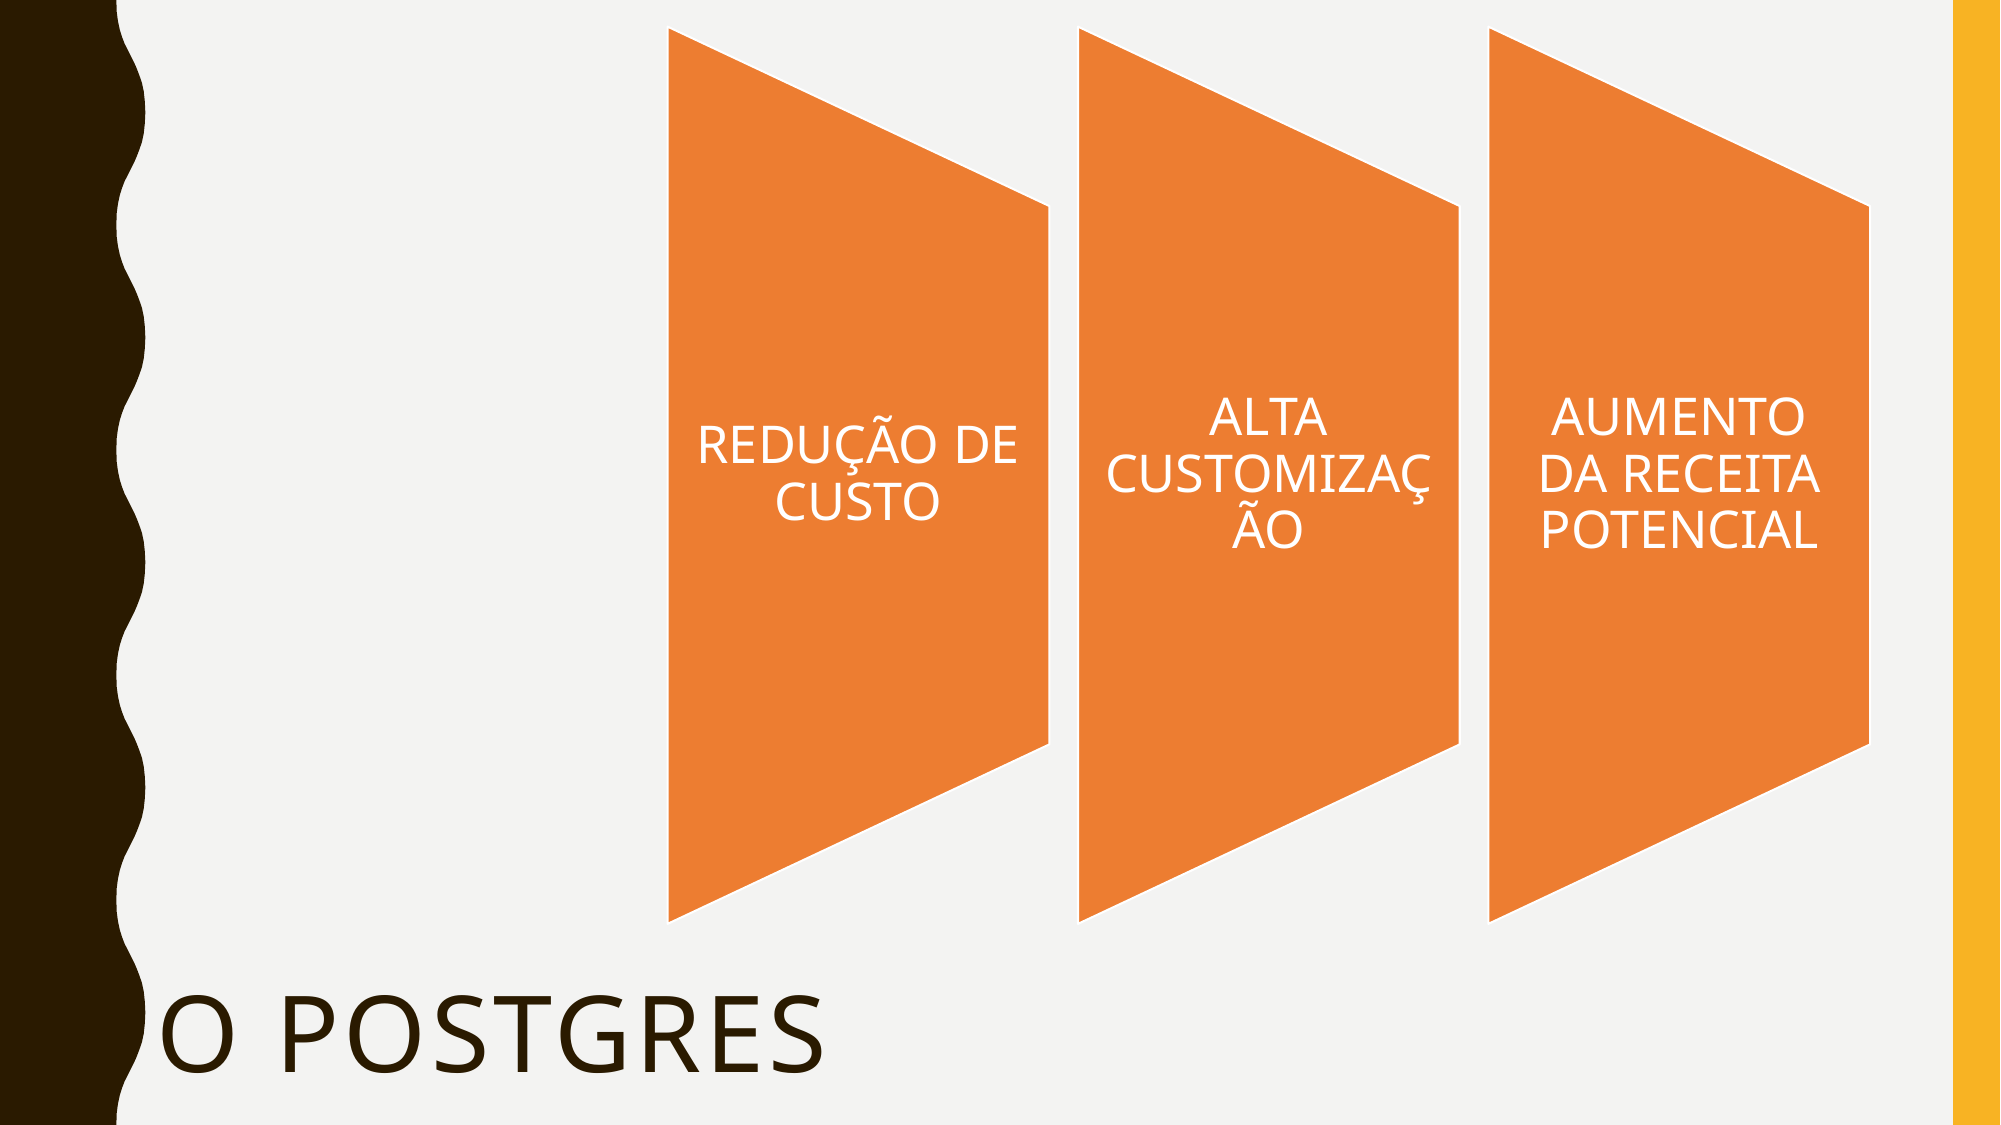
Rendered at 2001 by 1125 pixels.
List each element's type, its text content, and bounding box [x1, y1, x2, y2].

text_box REDUÇÃO DE CUSTO [667, 26, 1050, 924]
text_box AUMENTO DA RECEITA POTENCIAL [1488, 26, 1871, 924]
text_box o postgres [141, 973, 859, 1125]
text_box ALTA CUSTOMIZAÇÃO [1077, 26, 1460, 924]
